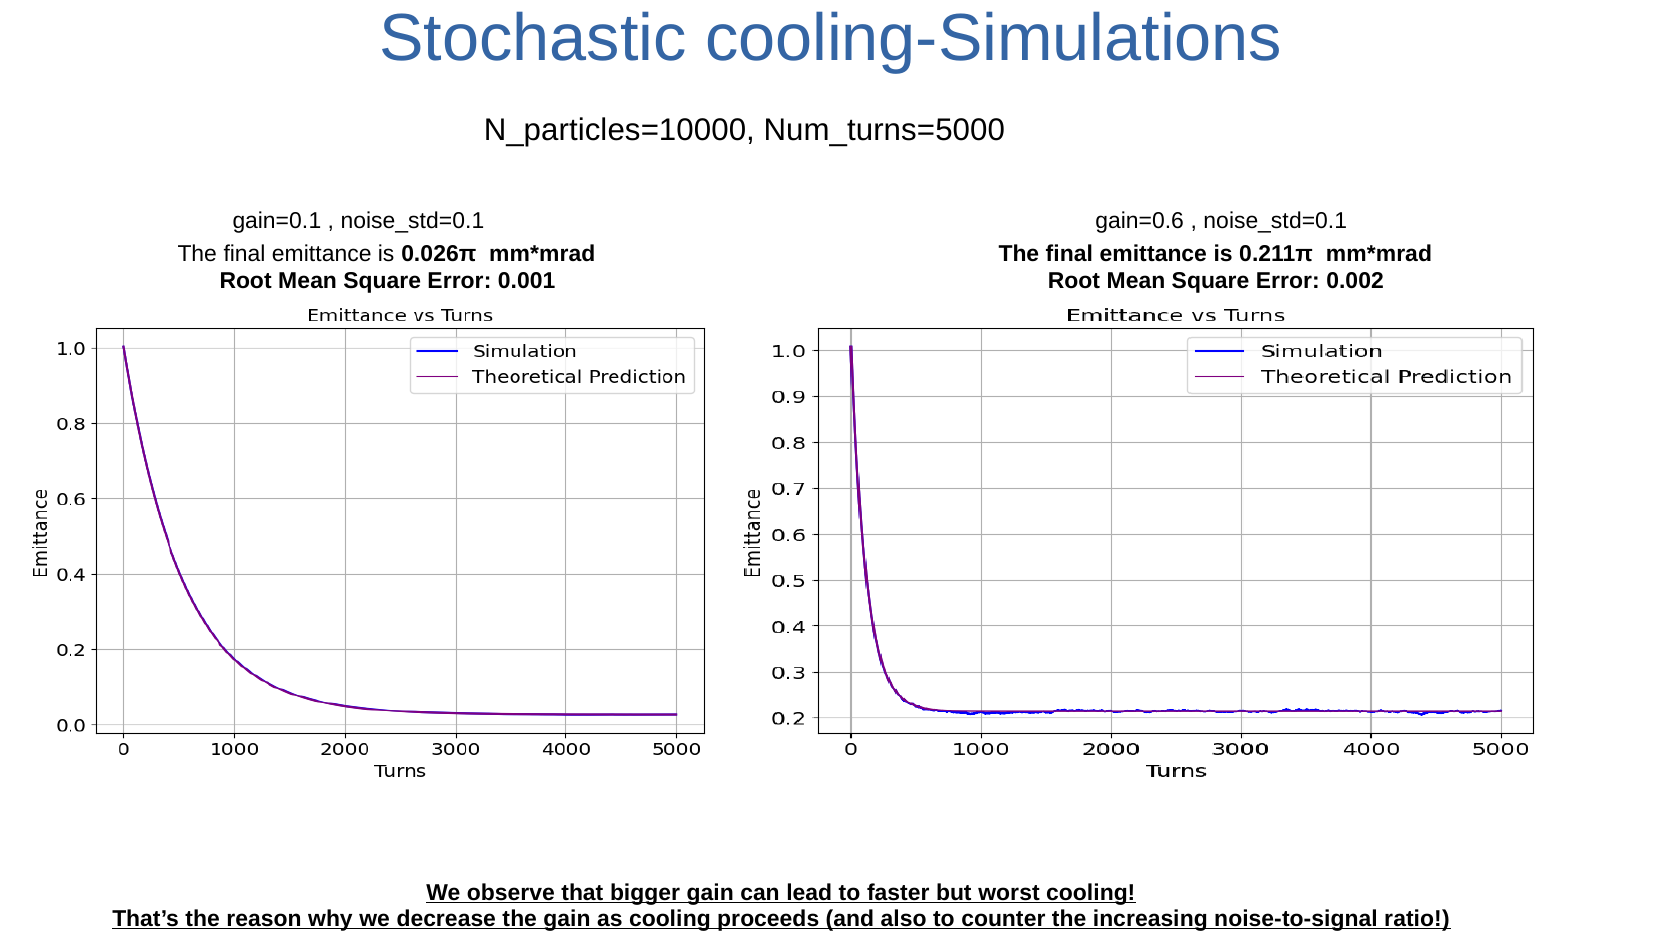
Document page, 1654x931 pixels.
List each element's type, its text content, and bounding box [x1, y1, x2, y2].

title Stochastic cooling-Simulations [86, 0, 1576, 76]
picture [21, 299, 713, 788]
picture [731, 299, 1545, 788]
subtitle N_particles=10000, Num_turns=5000 gain=0.1 , noise_std=0.1 gain=0.6 , noise_std=0.1 The final emittance is 0.026π mm*mrad The final emittance is 0.211π mm*mrad Root Mean Square Error: 0.001 Root Mean Square Error: 0.002 We observe that bigger gain can lead to faster but worst cooling! That’s the reason why we decrease the gain as cooling proceeds (and also to counter the increasing noise-to-signal ratio!) [37, 112, 1526, 931]
